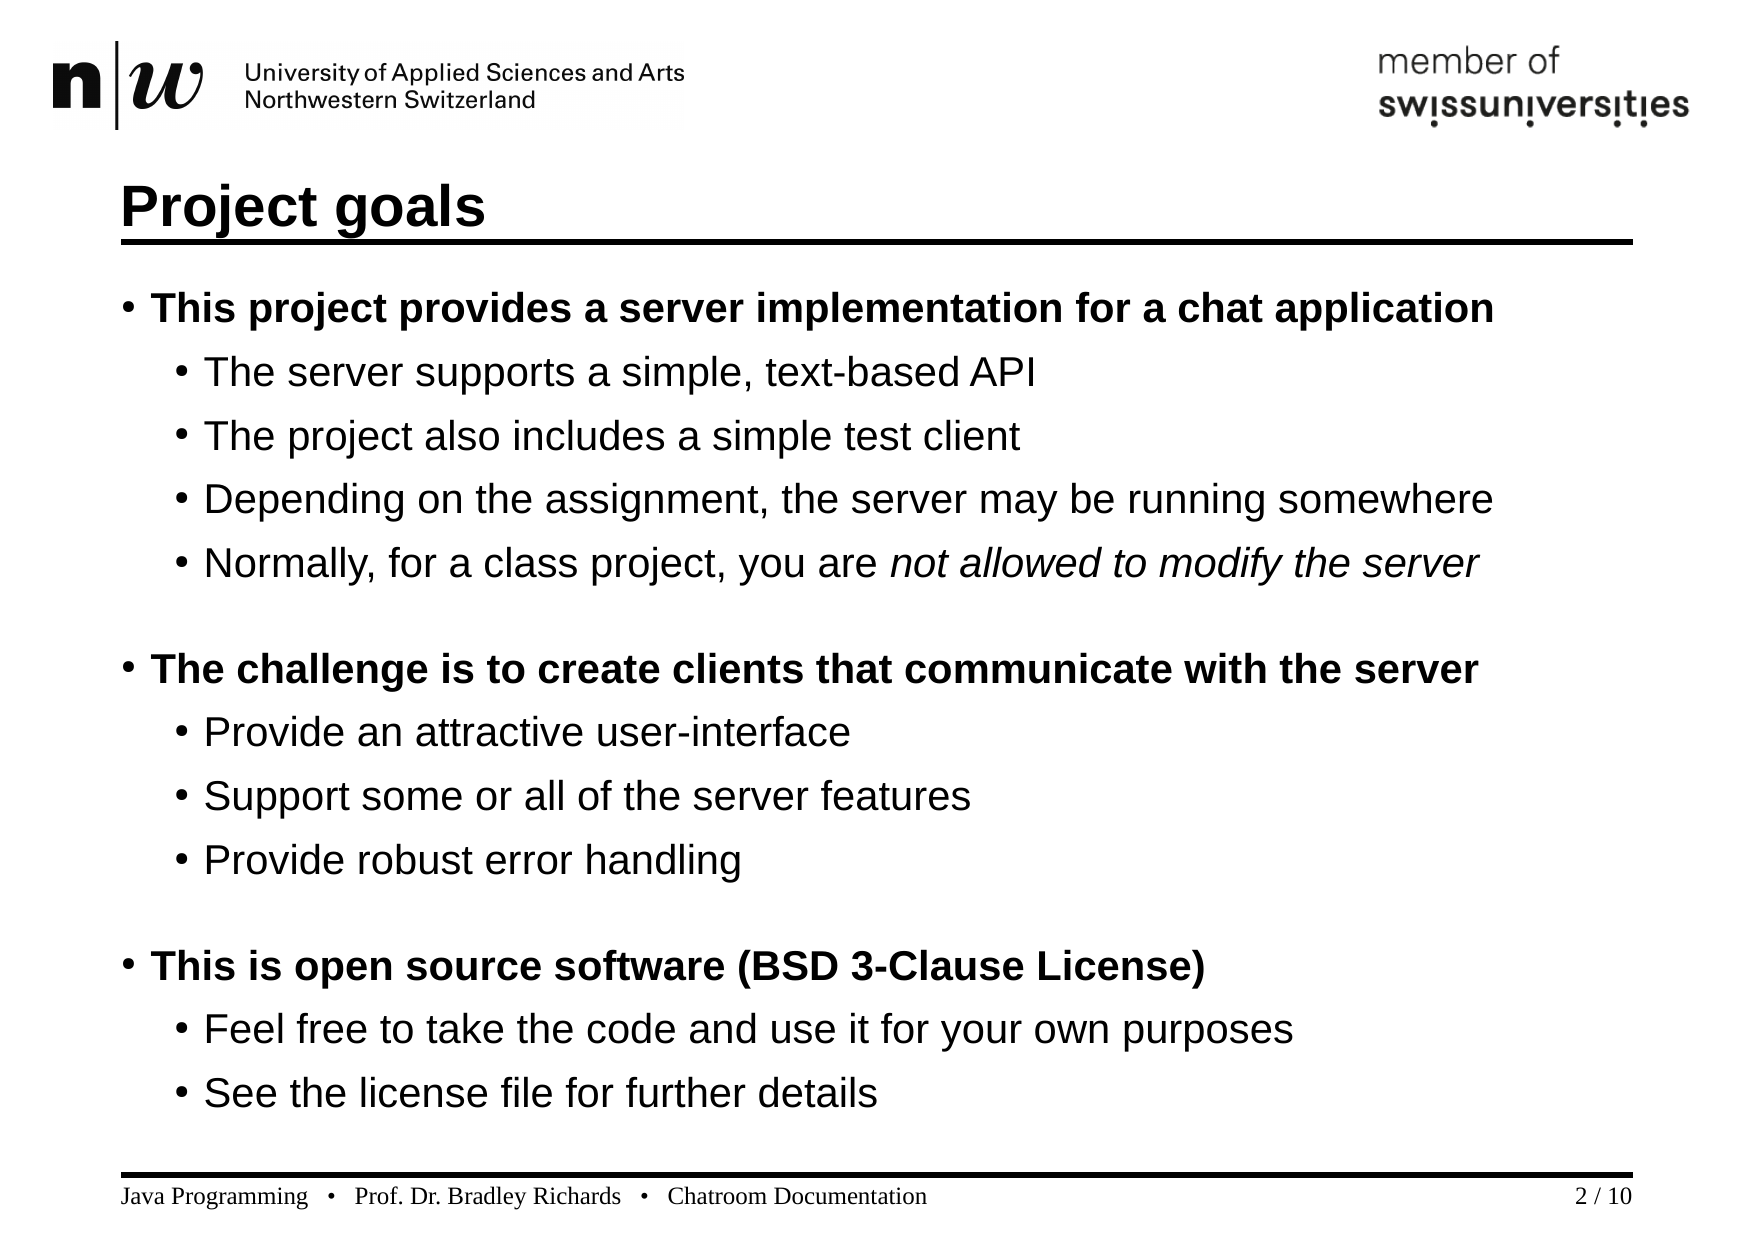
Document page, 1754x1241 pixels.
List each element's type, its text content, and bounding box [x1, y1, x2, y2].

picture [1376, 41, 1692, 130]
title Project goals [120, 173, 1633, 239]
list This project provides a server implementation for a chat application The server supports a simple, text-based API The project also includes a simple test client Depending on the assignment, the server may be running somewhere Normally, for a class project, you are not allowed to modify the server The challenge is to create clients that communicate with the server Provide an attractive user-interface Support some or all of the server features Provide robust error handling This is open source software (BSD 3-Clause License) Feel free to take the code and use it for your own purposes See the license file for further details [121, 277, 1633, 1152]
picture [53, 41, 684, 130]
